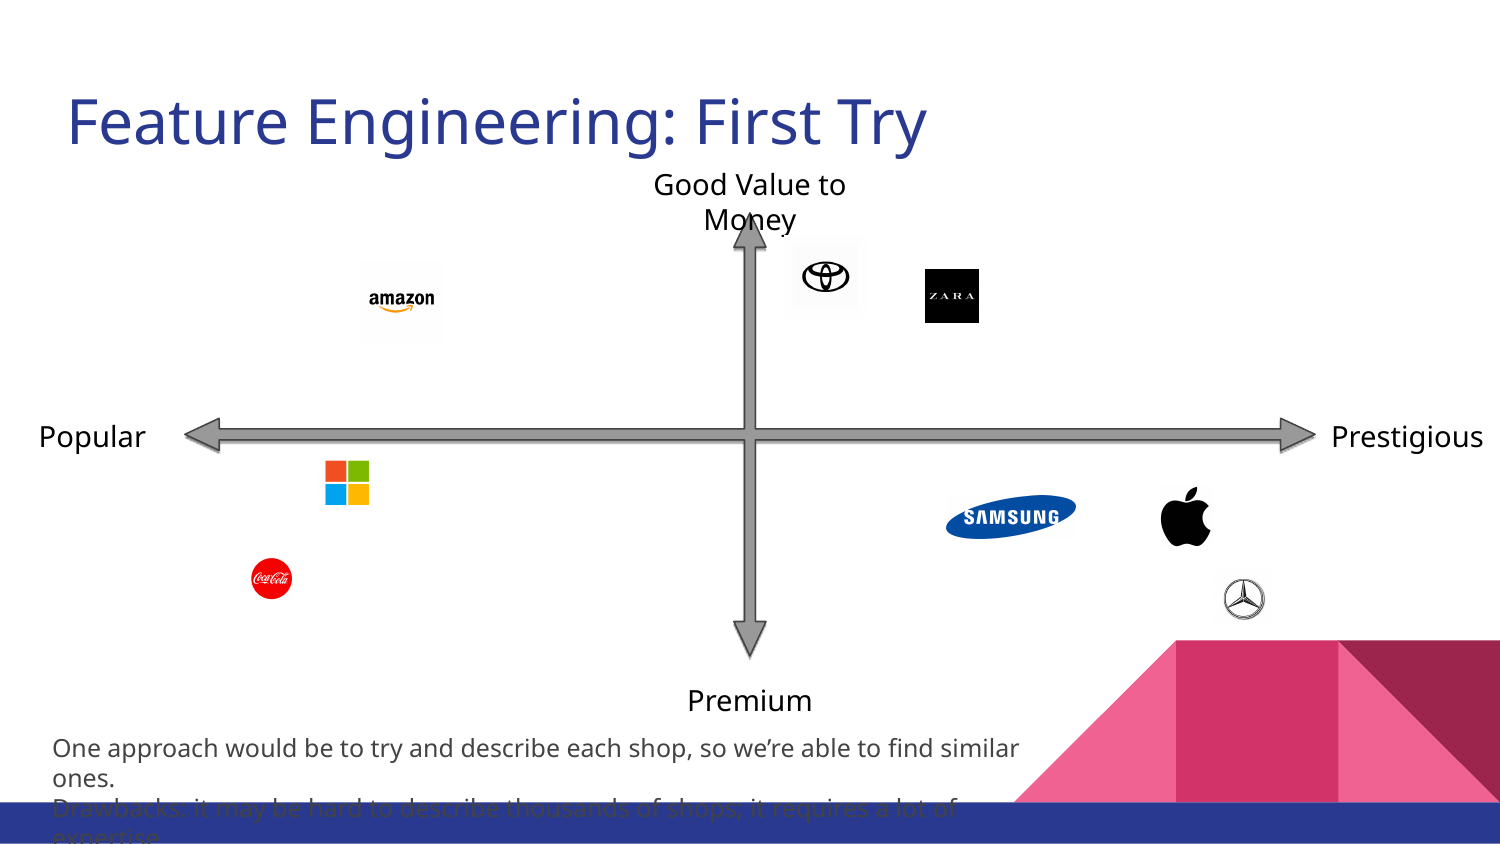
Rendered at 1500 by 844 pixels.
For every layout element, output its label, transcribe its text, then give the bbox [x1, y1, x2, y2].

picture [925, 269, 979, 323]
picture [784, 235, 867, 318]
picture [1159, 485, 1213, 548]
text_box Prestigious [1315, 403, 1500, 466]
picture [360, 261, 443, 344]
text_box Premium [627, 666, 873, 729]
text_box Good Value to Money [589, 150, 911, 213]
picture [250, 557, 293, 600]
list One approach would be to try and describe each shop, so we’re able to find similar ones. Drawbacks: it may be hard to describe thousands of shops; it requires a lot of expertise [37, 717, 1064, 810]
text_box [185, 213, 1315, 656]
title Feature Engineering: First Try [51, 67, 1449, 167]
text_box Popular [0, 403, 185, 466]
picture [1212, 567, 1275, 630]
picture [316, 451, 378, 514]
picture [946, 495, 1076, 539]
